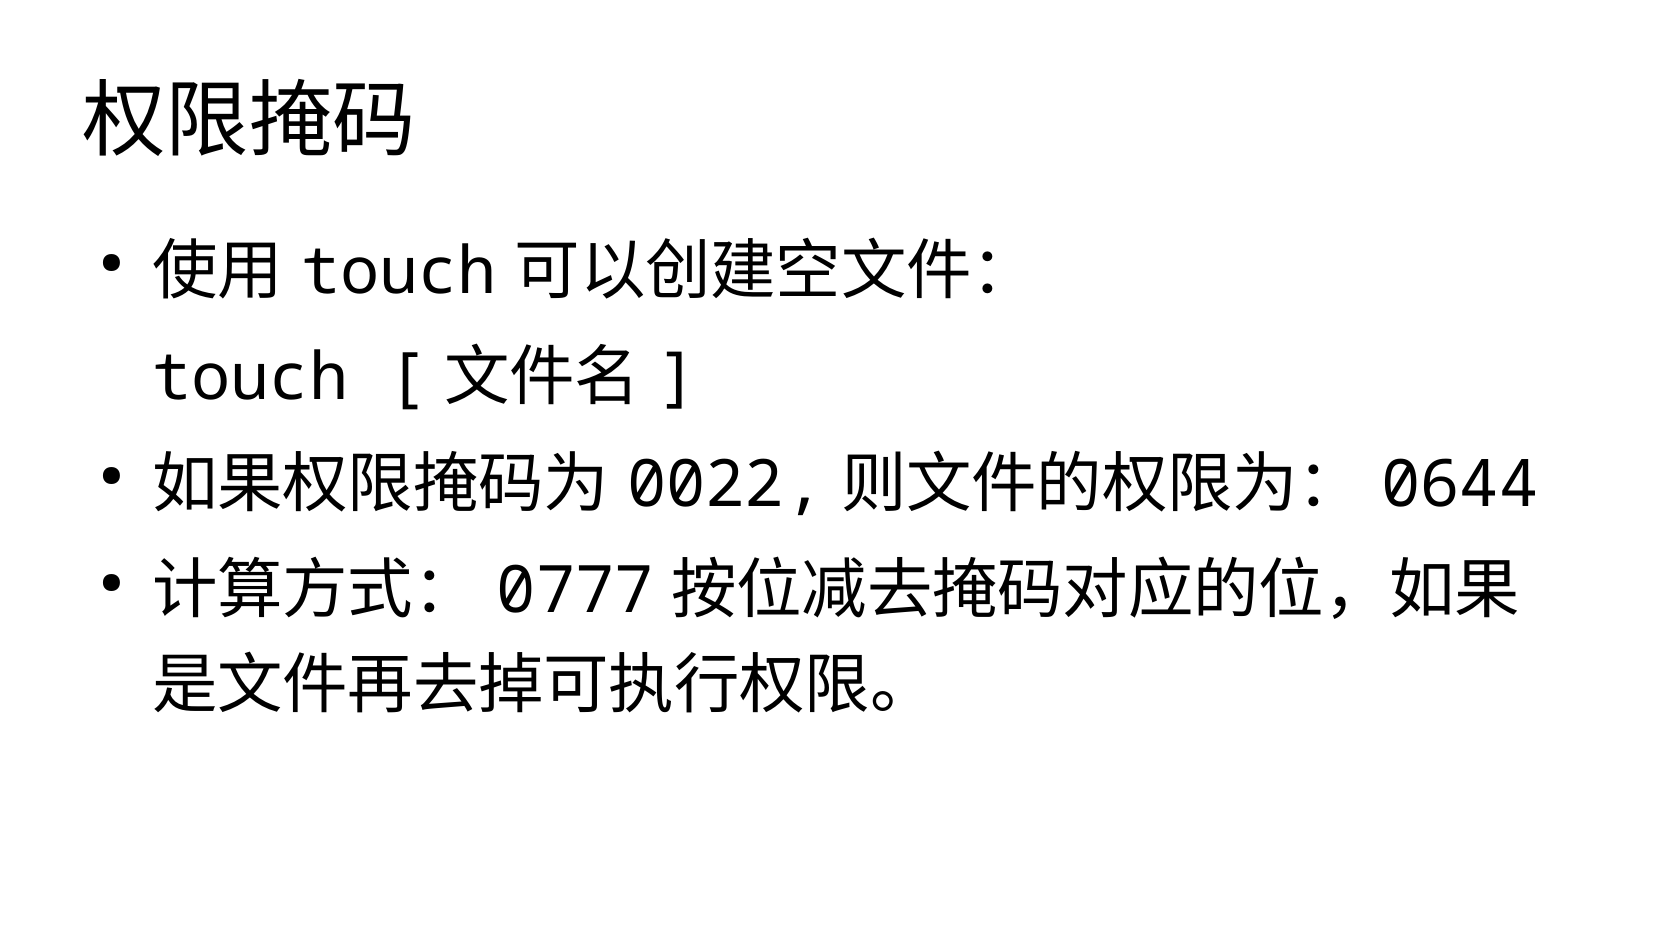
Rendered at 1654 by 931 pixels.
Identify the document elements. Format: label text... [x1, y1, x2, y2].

list 使用touch可以创建空文件： touch [文件名] 如果权限掩码为0022,则文件的权限为：0644 计算方式：0777按位减去掩码对应的位，如果是文件再去掉可执行权限。 [82, 217, 1571, 815]
title 权限掩码 [82, 37, 1571, 189]
